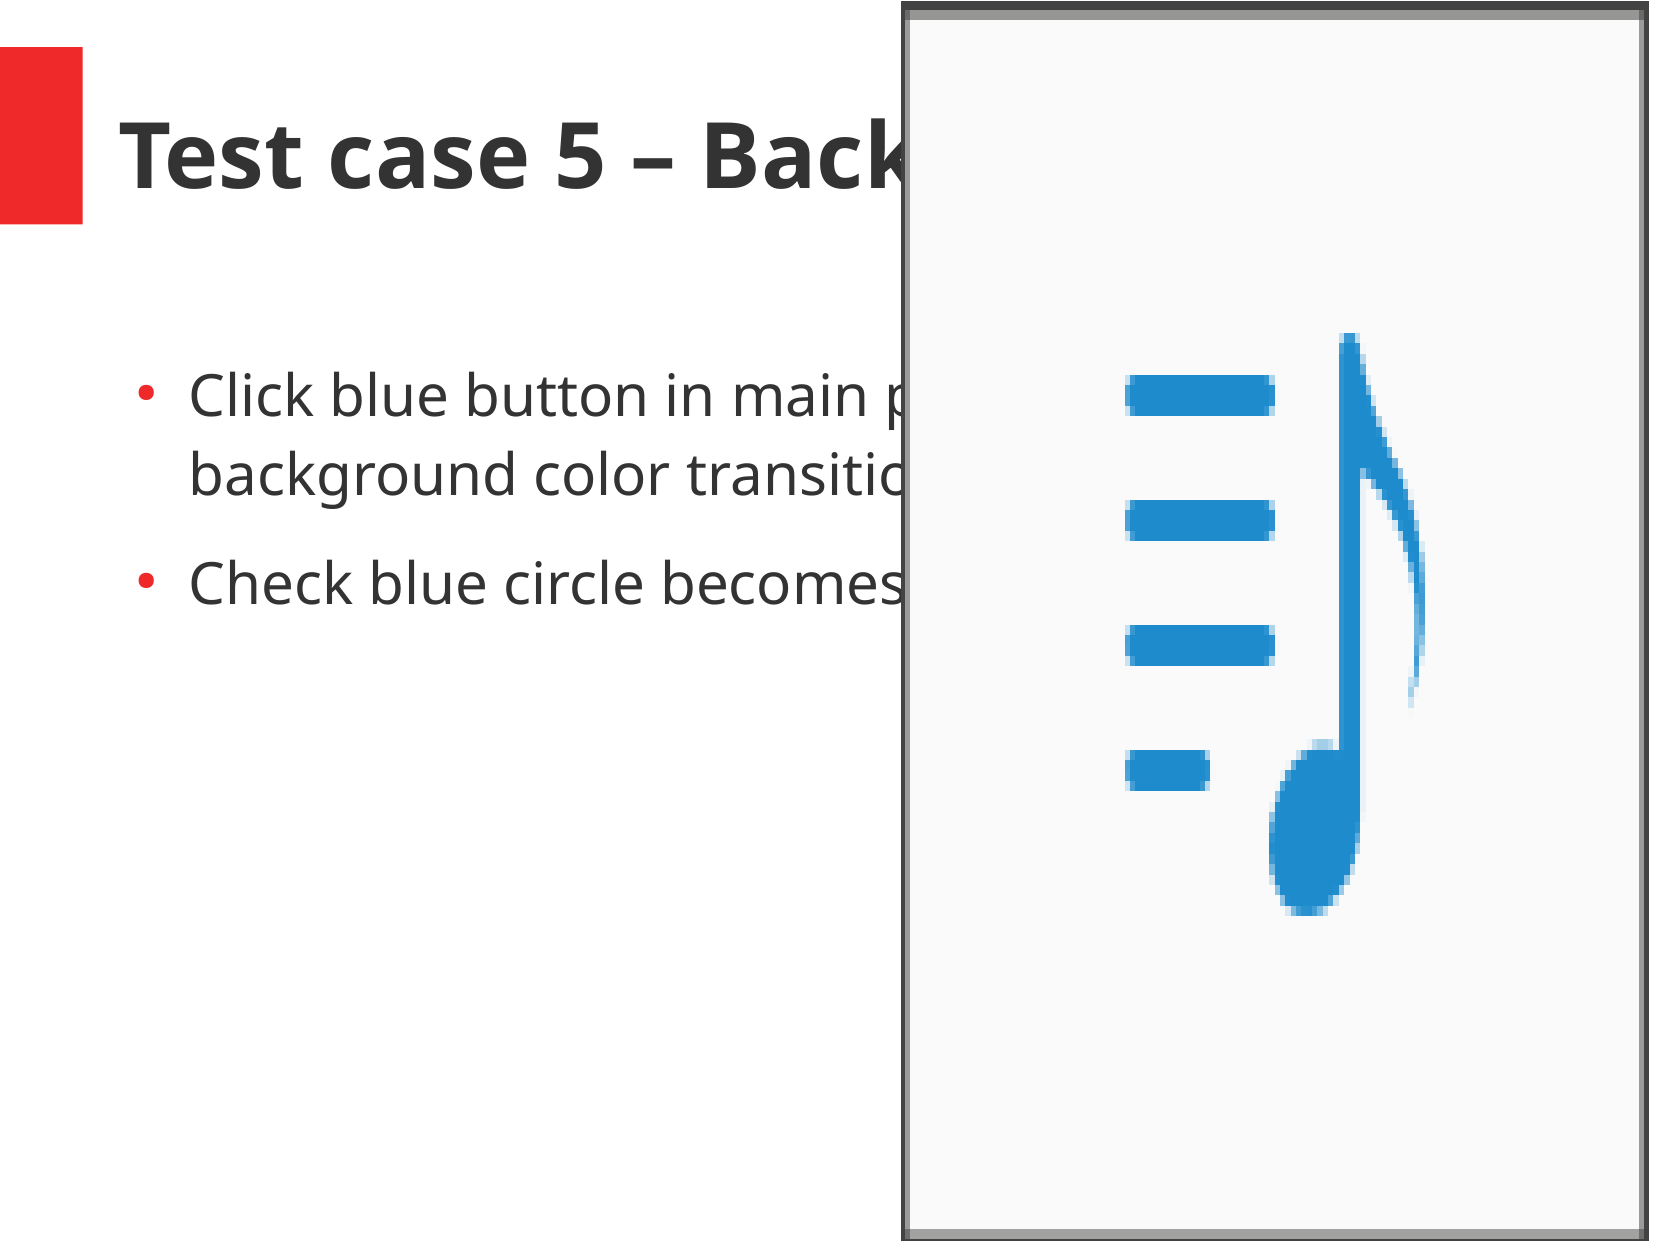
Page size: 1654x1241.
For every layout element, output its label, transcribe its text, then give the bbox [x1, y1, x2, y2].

text_box [900, 0, 1650, 1241]
list Click blue button in main page to check background color transition. Check blue circle becomes Cyan large full rect. [118, 354, 900, 1074]
title Test case 5 – Background Color [118, 45, 900, 260]
